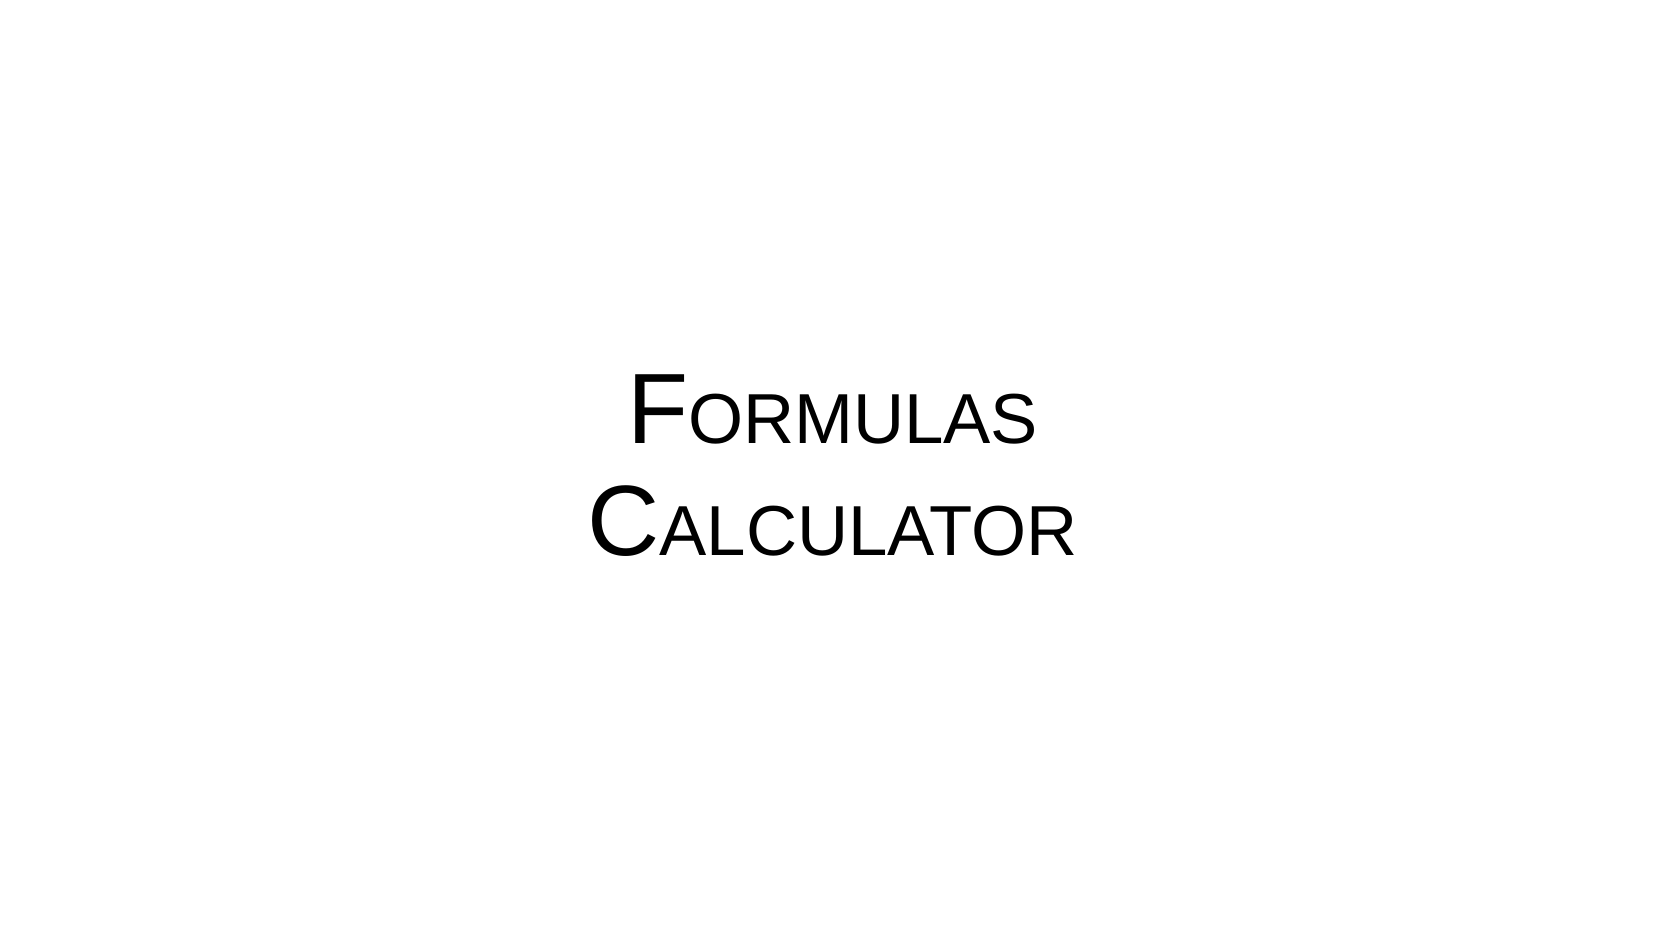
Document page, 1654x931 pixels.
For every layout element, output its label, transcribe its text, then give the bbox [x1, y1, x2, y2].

text_box FORMULAS CALCULATOR [0, 0, 1654, 931]
